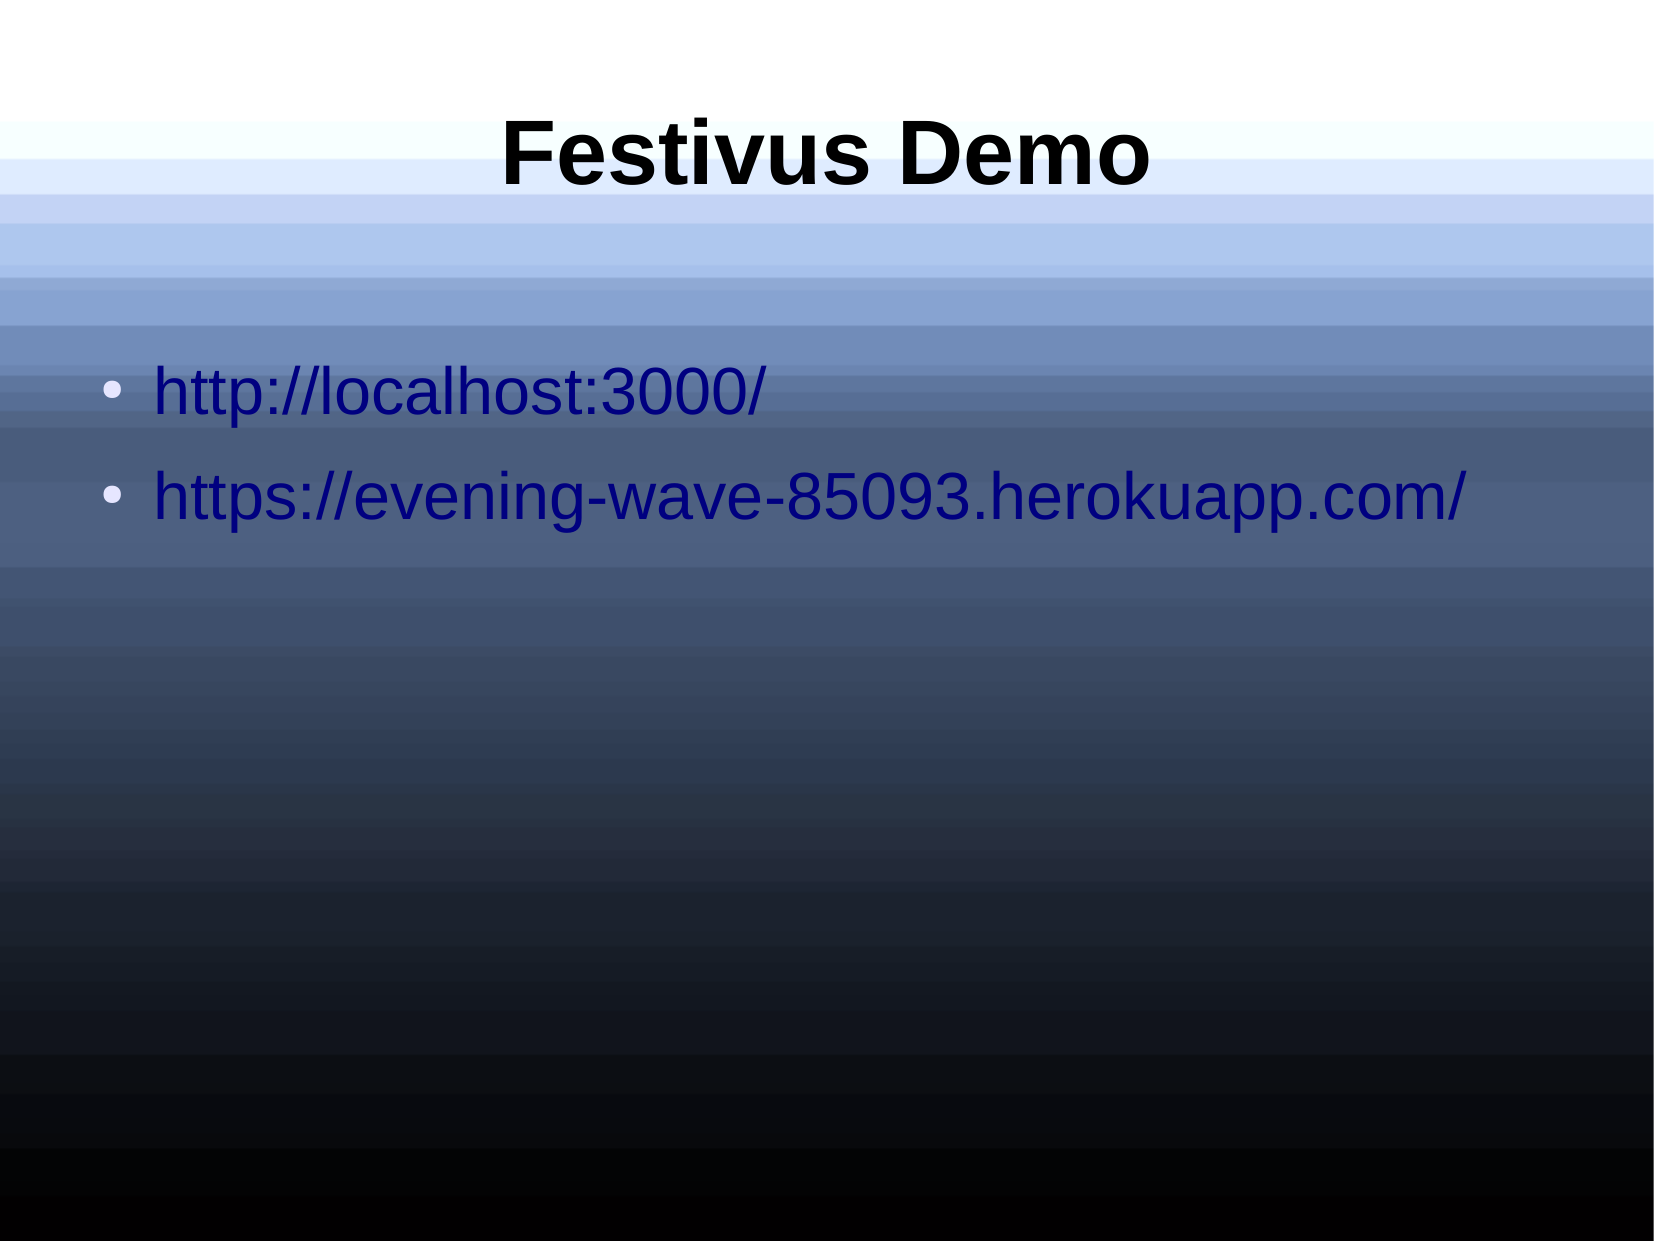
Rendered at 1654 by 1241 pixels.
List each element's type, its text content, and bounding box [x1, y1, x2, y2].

list http://localhost:3000/ https://evening-wave-85093.herokuapp.com/ [82, 354, 1571, 1109]
picture [0, 0, 1654, 1241]
title Festivus Demo [82, 49, 1571, 257]
